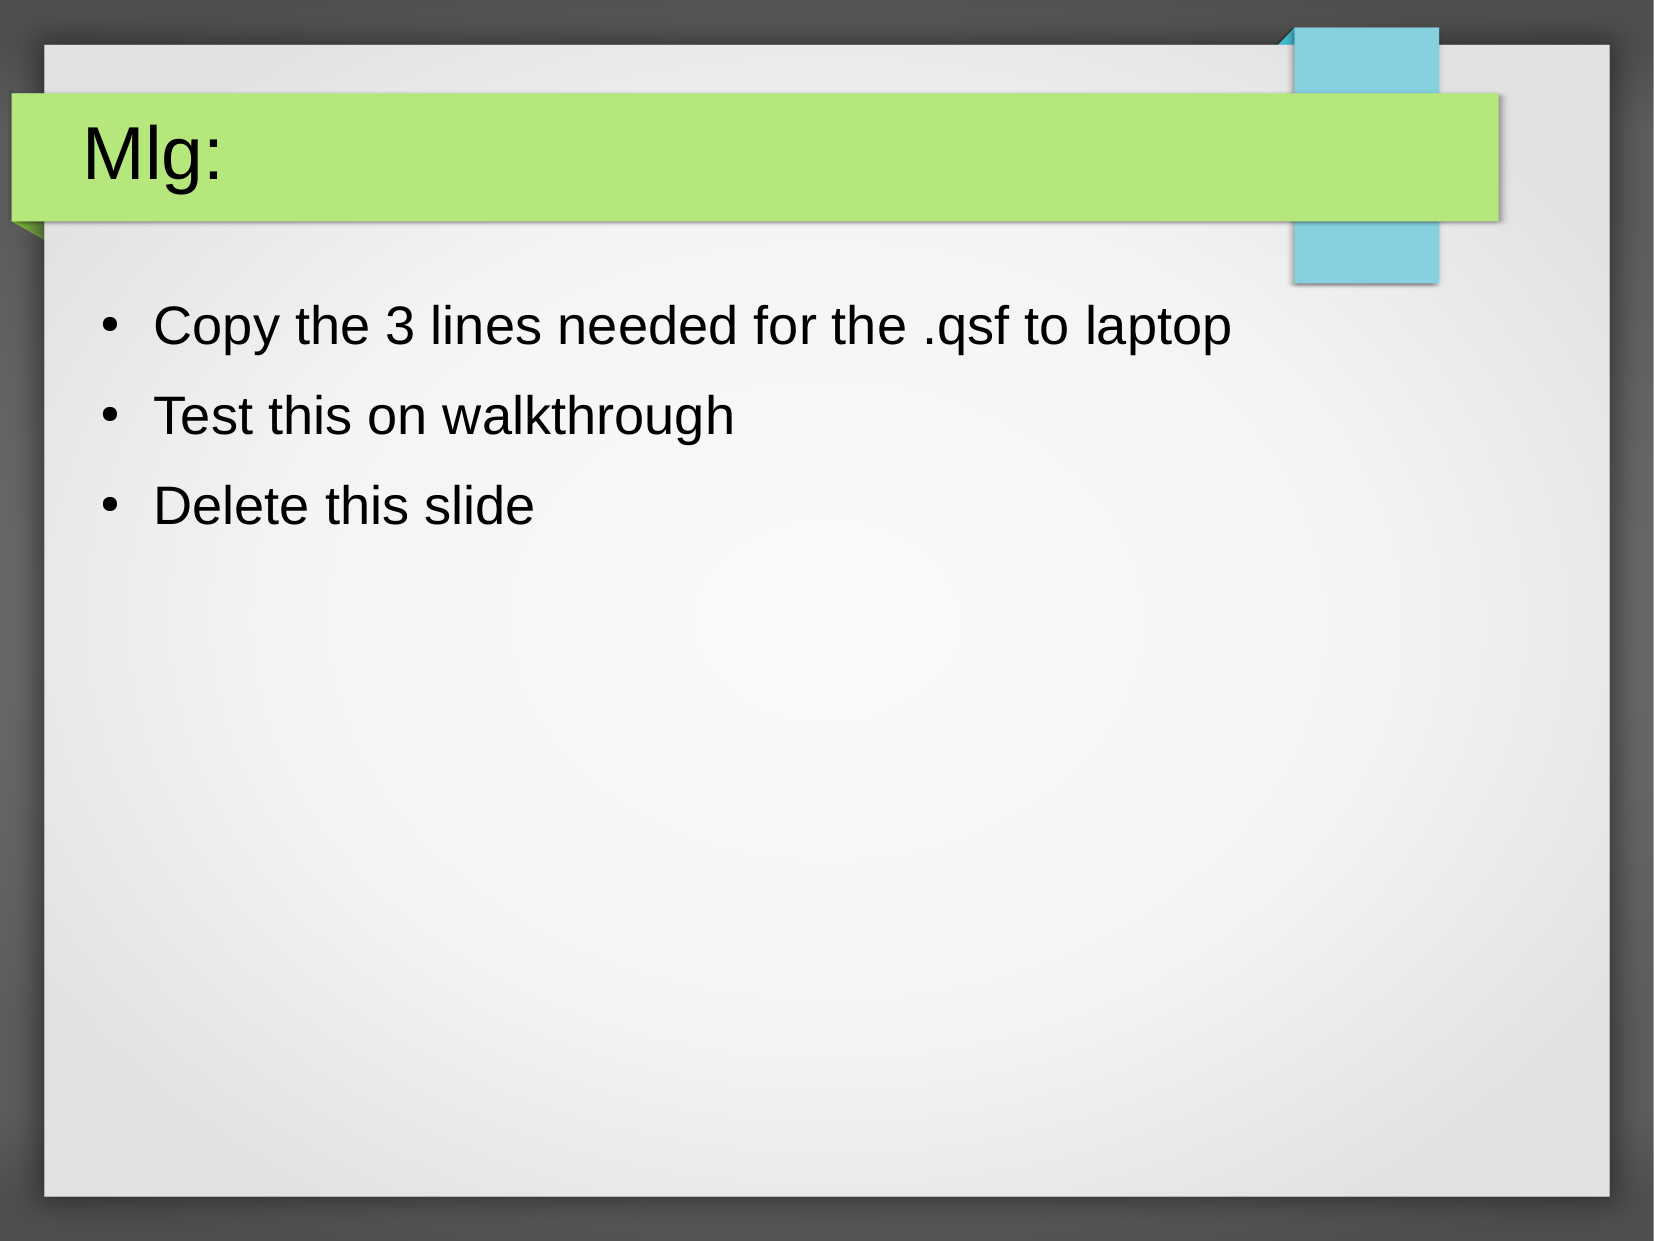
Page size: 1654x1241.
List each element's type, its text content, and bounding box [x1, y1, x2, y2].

title Mlg: [82, 94, 1264, 213]
list Copy the 3 lines needed for the .qsf to laptop Test this on walkthrough Delete this slide [82, 295, 1571, 1015]
picture [0, 0, 1654, 1241]
